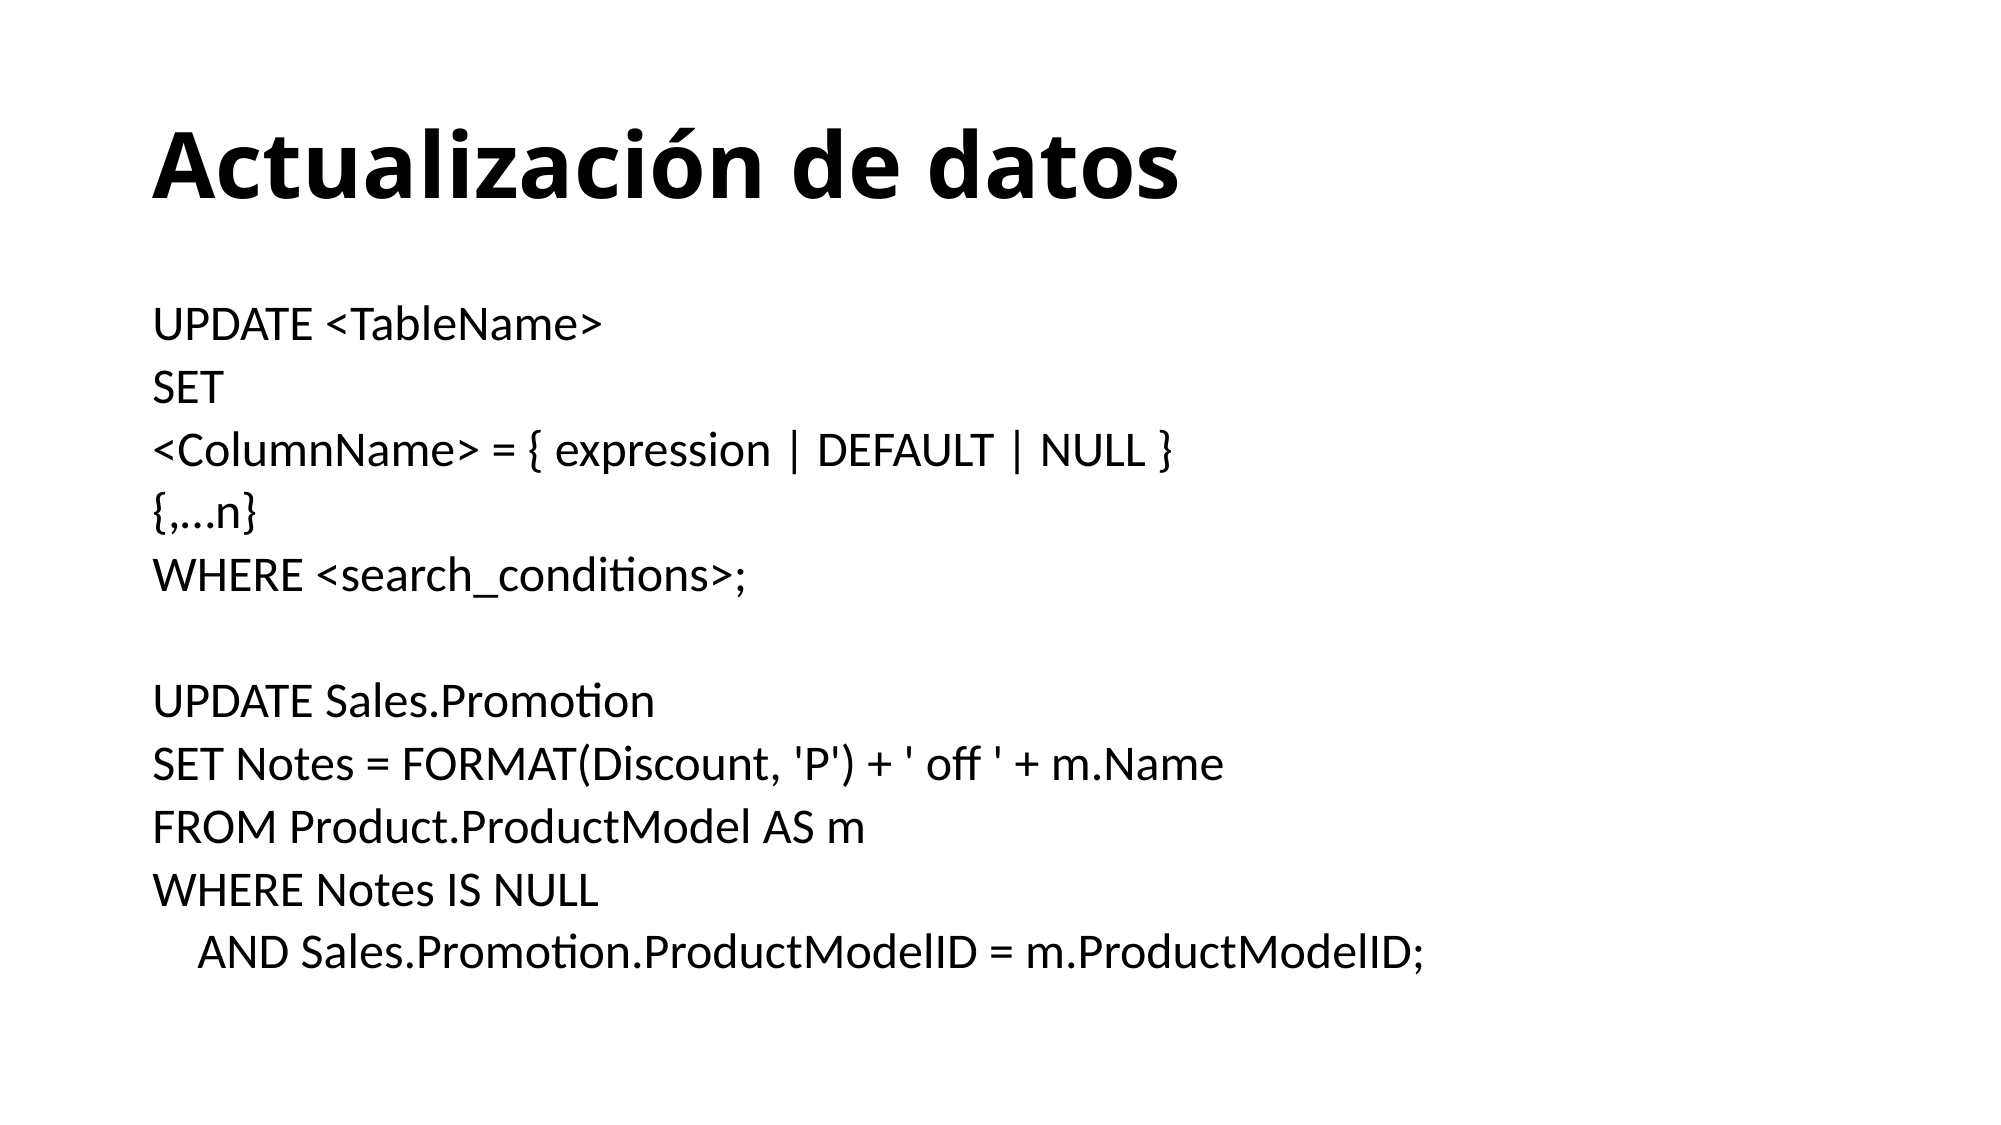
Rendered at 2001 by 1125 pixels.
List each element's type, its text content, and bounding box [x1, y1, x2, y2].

list UPDATE <TableName> SET <ColumnName> = { expression | DEFAULT | NULL } {,…n} WHERE <search_conditions>; UPDATE Sales.Promotion SET Notes = FORMAT(Discount, 'P') + ' off ' + m.Name FROM Product.ProductModel AS m WHERE Notes IS NULL AND Sales.Promotion.ProductModelID = m.ProductModelID; [137, 299, 1863, 1014]
title Actualización de datos [137, 59, 1863, 278]
